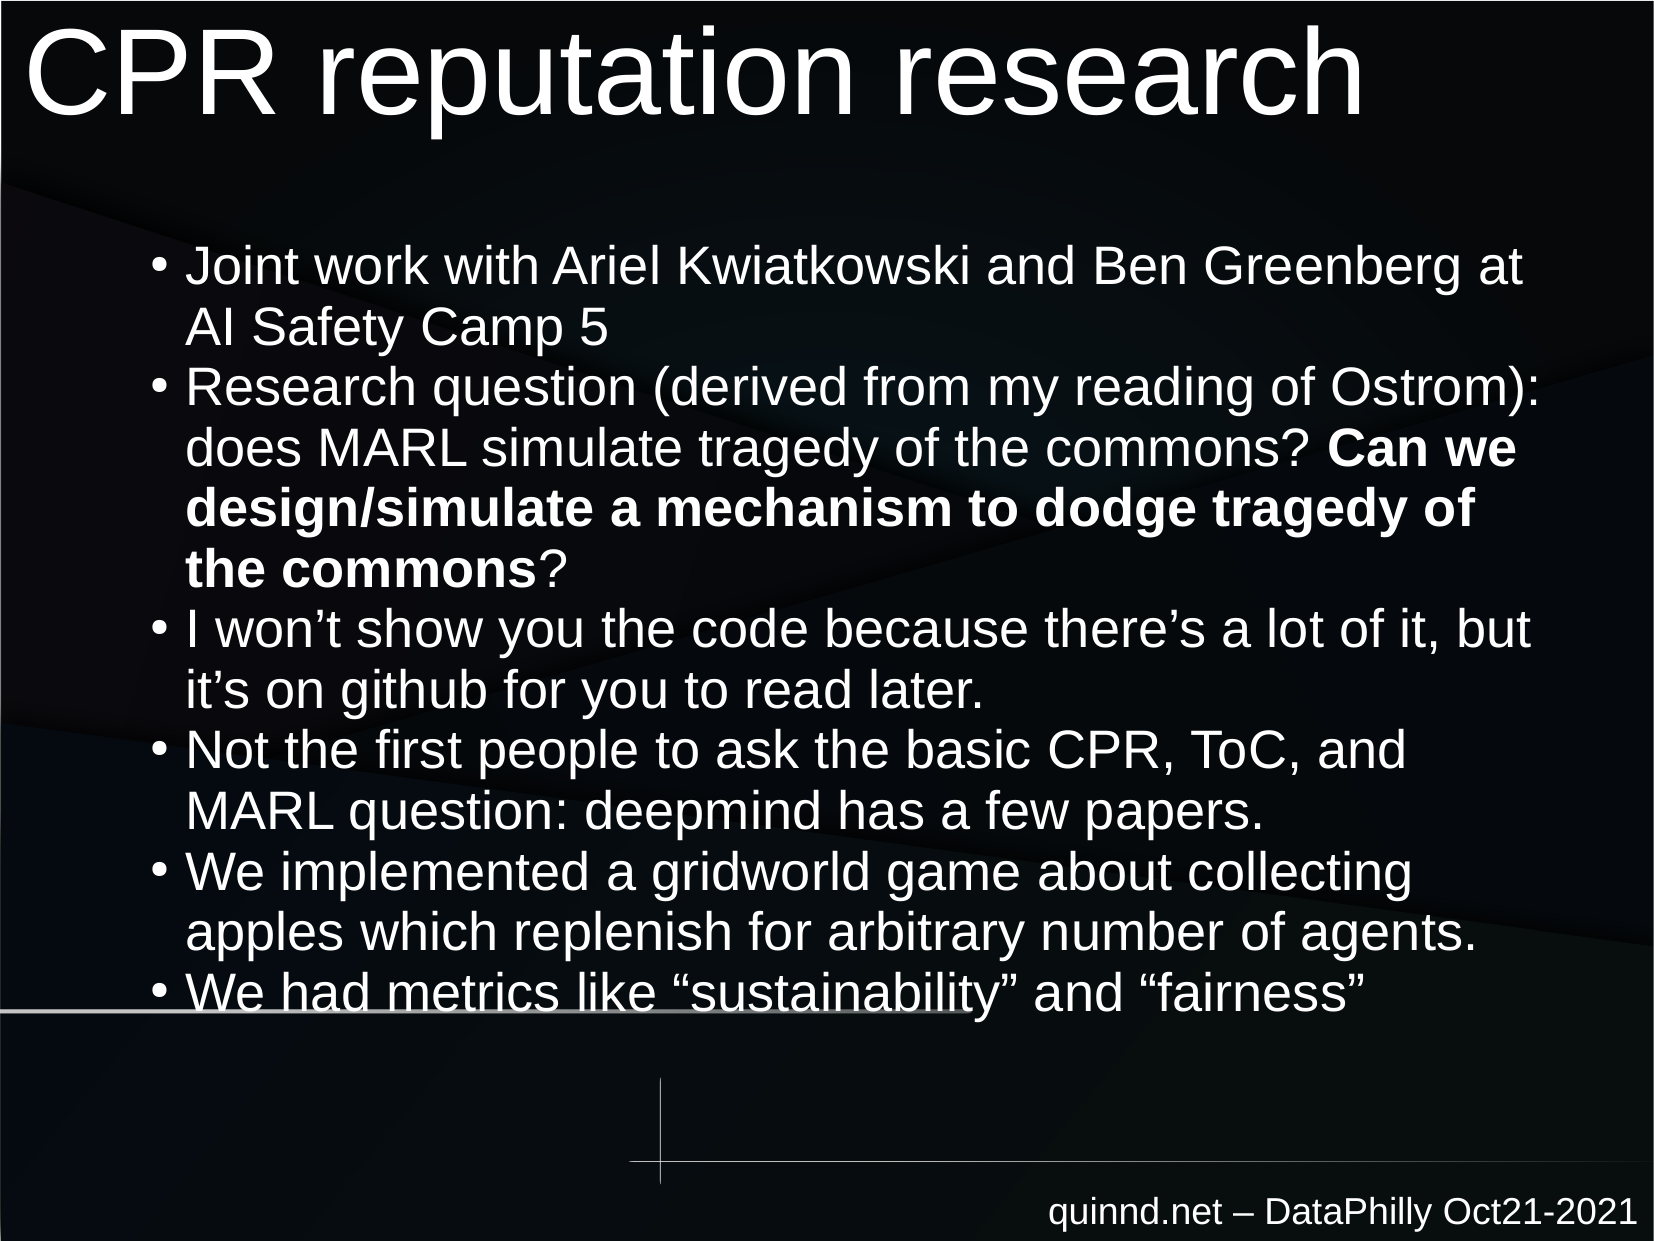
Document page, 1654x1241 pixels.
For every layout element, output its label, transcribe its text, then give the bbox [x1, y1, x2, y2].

title CPR reputation research [23, 0, 1501, 145]
picture [0, 0, 1654, 1241]
text_box Joint work with Ariel Kwiatkowski and Ben Greenberg at AI Safety Camp 5 Research question (derived from my reading of Ostrom): does MARL simulate tragedy of the commons? Can we design/simulate a mechanism to dodge tragedy of the commons? I won’t show you the code because there’s a lot of it, but it’s on github for you to read later. Not the first people to ask the basic CPR, ToC, and MARL question: deepmind has a few papers. We implemented a gridworld game about collecting apples which replenish for arbitrary number of agents. We had metrics like “sustainability” and “fairness” [135, 228, 1561, 1030]
